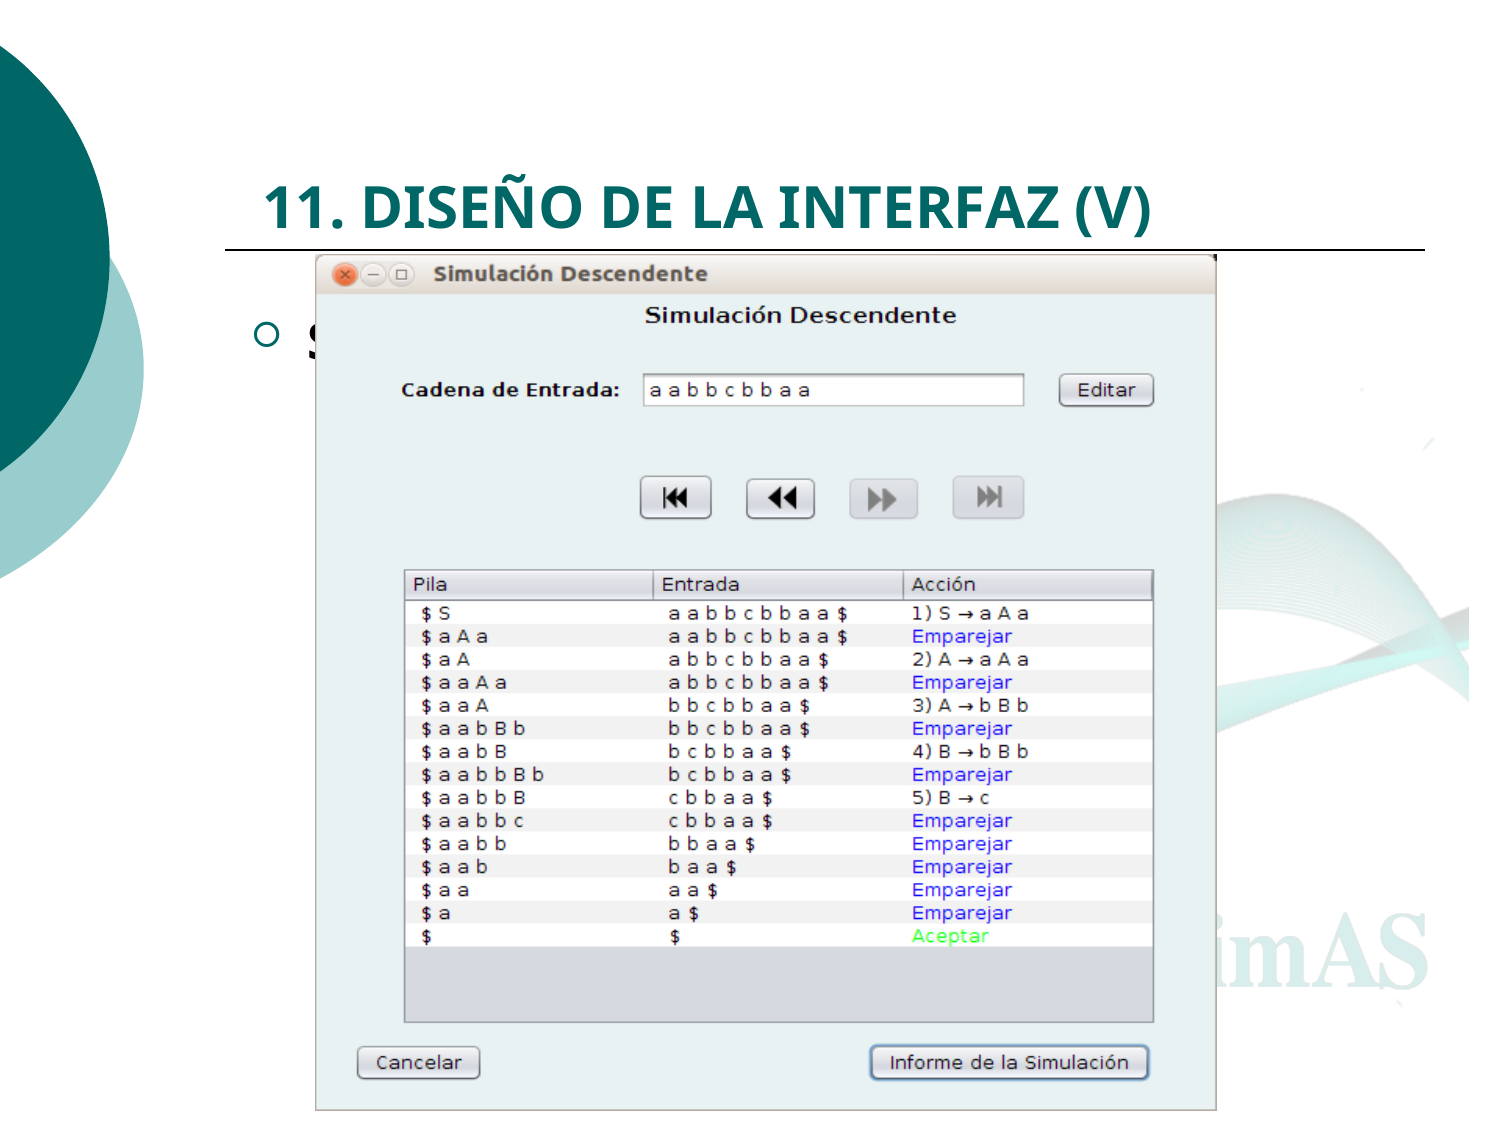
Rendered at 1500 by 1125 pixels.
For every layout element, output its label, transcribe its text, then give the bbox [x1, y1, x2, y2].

list Simulador descendente. [236, 271, 1500, 1125]
title 11. DISEÑO DE LA INTERFAZ (V) [248, 60, 1448, 249]
picture [315, 254, 1217, 1111]
